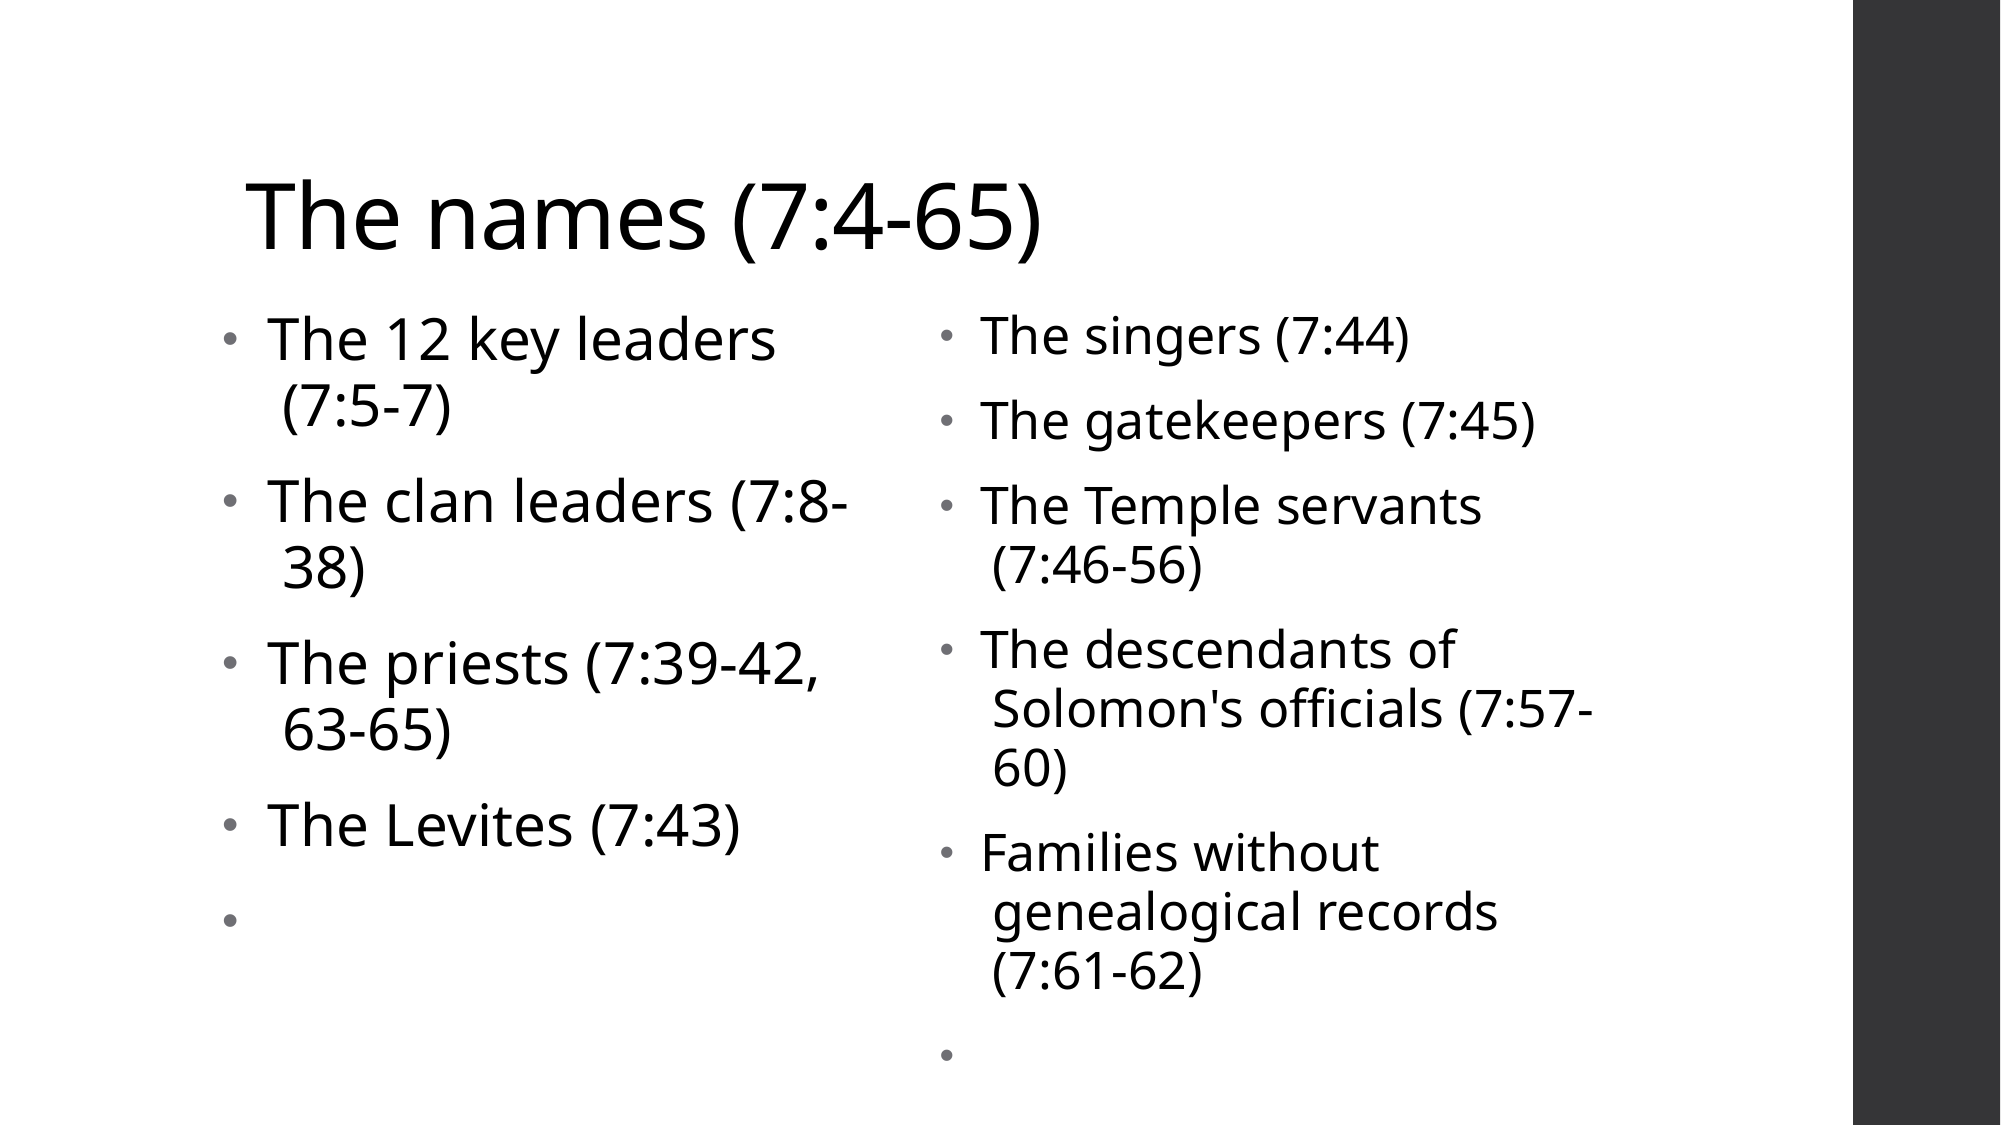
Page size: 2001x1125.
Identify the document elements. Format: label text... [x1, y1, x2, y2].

list The 12 key leaders (7:5-7) The clan leaders (7:8-38) The priests (7:39-42, 63-65) The Levites (7:43) [207, 299, 900, 1014]
title The names (7:4-65) [206, 60, 1797, 278]
list The singers (7:44) The gatekeepers (7:45) The Temple servants (7:46-56) The descendants of Solomon's officials (7:57-60) Families without genealogical records (7:61-62) [924, 299, 1617, 1014]
